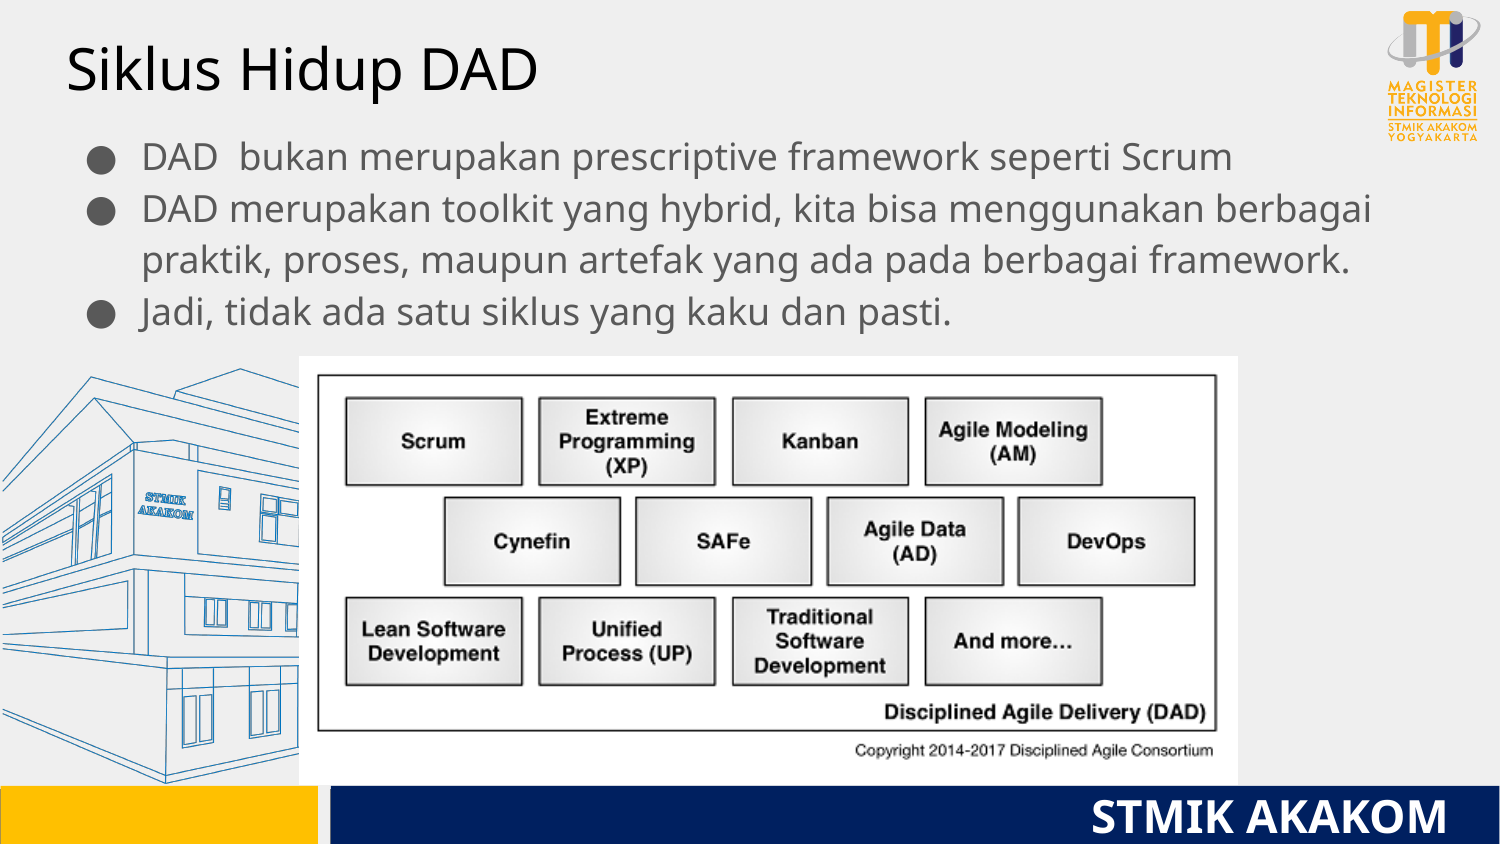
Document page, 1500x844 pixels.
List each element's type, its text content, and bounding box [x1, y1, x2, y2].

picture [0, 356, 1238, 786]
picture [1338, 5, 1500, 150]
list DAD bukan merupakan prescriptive framework seperti Scrum DAD merupakan toolkit yang hybrid, kita bisa menggunakan berbagai praktik, proses, maupun artefak yang ada pada berbagai framework. Jadi, tidak ada satu siklus yang kaku dan pasti. [51, 111, 1449, 672]
title Siklus Hidup DAD [51, 17, 1449, 111]
